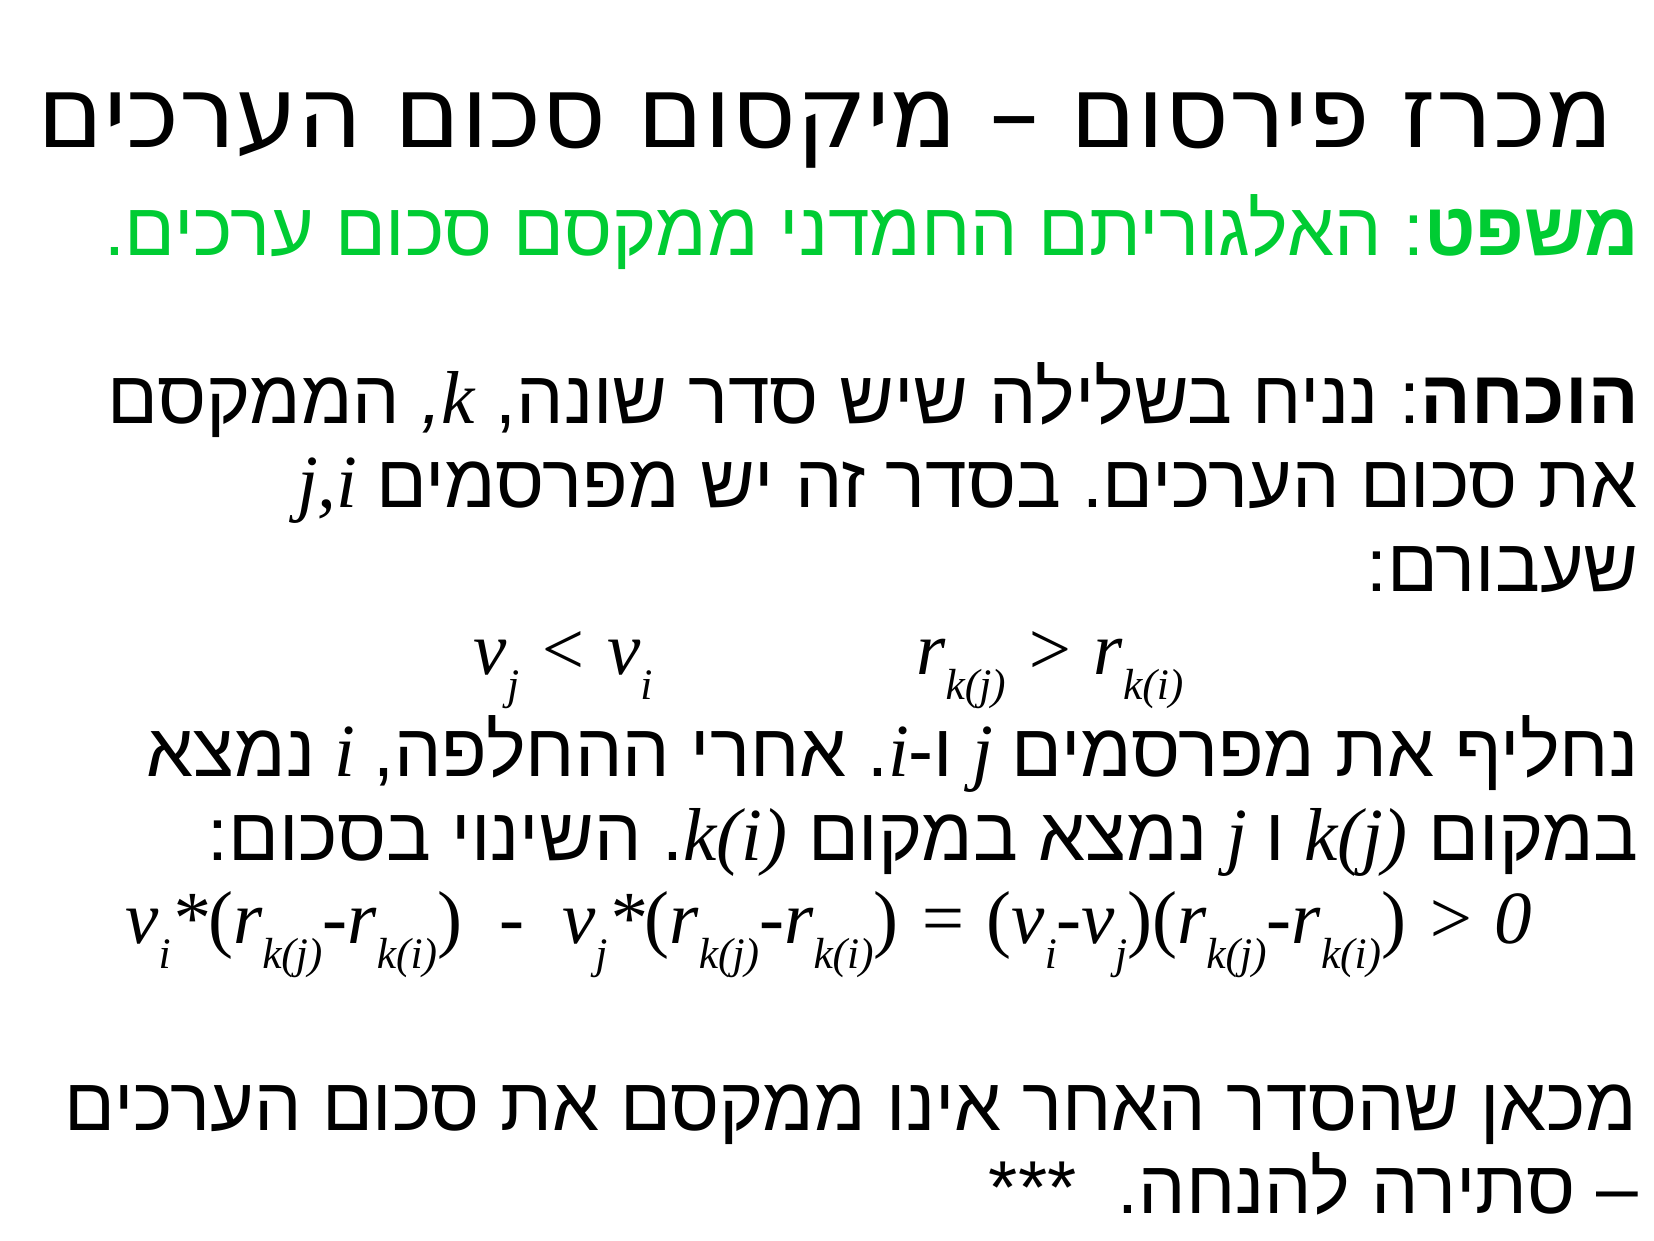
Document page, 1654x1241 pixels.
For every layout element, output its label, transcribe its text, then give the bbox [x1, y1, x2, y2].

title מכרז פירסום – מיקסום סכום הערכים [0, 45, 1654, 181]
text_box משפט: האלגוריתם החמדני ממקסם סכום ערכים. הוכחה: נניח בשלילה שיש סדר שונה, k, הממקסם את סכום הערכים. בסדר זה יש מפרסמים j,i שעבורם: vj < vi rk(j) > rk(i) נחליף את מפרסמים j ו-i. אחרי ההחלפה, i נמצא במקום k(j) ו j נמצא במקום k(i). השינוי בסכום: vi*(rk(j)-rk(i)) - vj*(rk(j)-rk(i)) = (vi-vj)(rk(j)-rk(i)) > 0 מכאן שהסדר האחר אינו ממקסם את סכום הערכים – סתירה להנחה. *** [3, 180, 1654, 1241]
